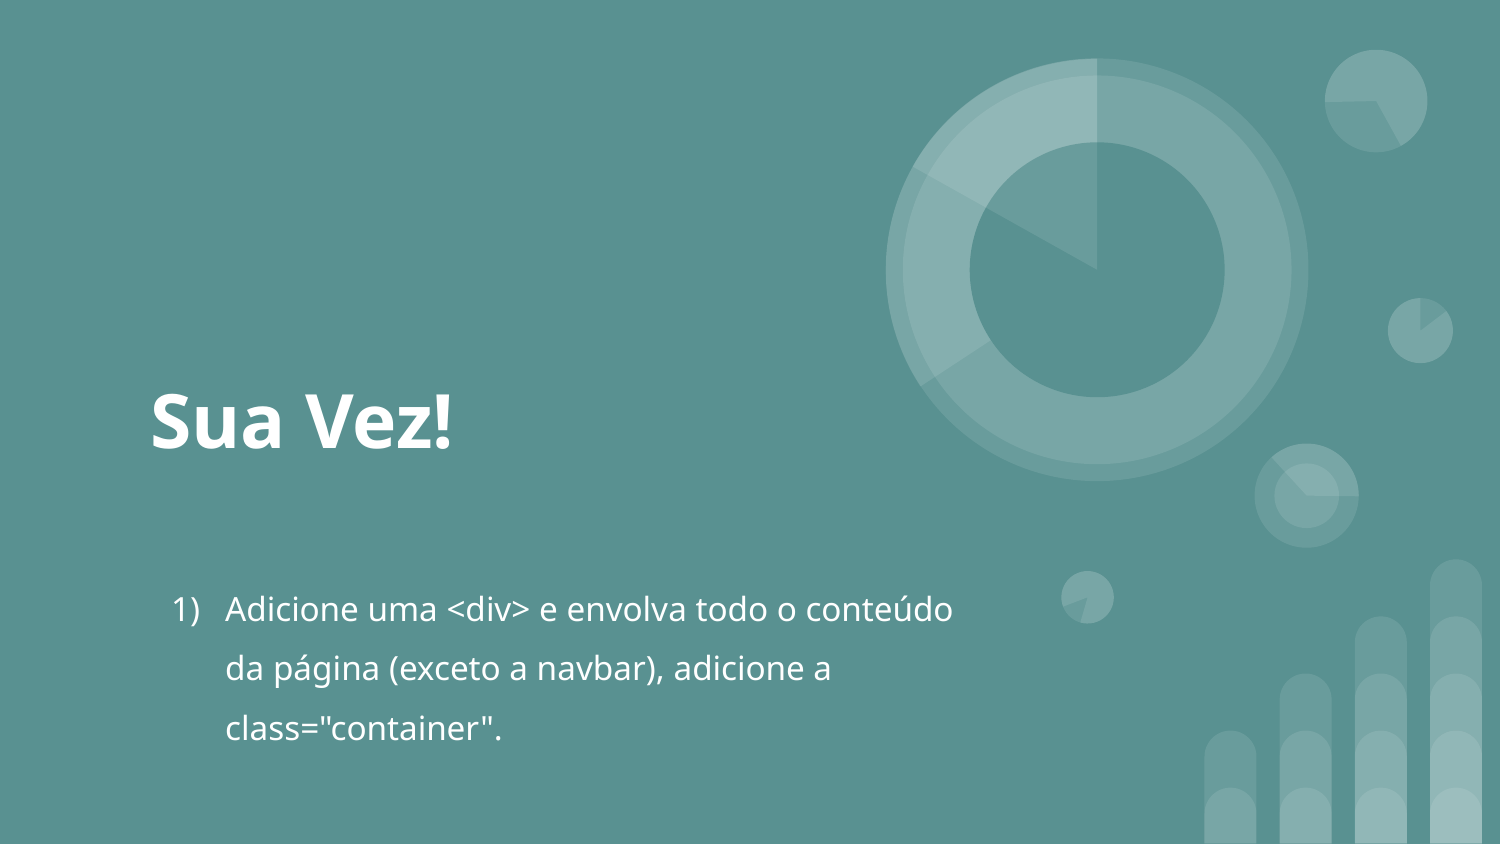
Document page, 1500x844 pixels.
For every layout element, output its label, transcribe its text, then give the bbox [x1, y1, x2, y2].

title Sua Vez! [135, 264, 834, 552]
subtitle Adicione uma <div> e envolva todo o conteúdo da página (exceto a navbar), adicione a class="container". [135, 552, 971, 814]
